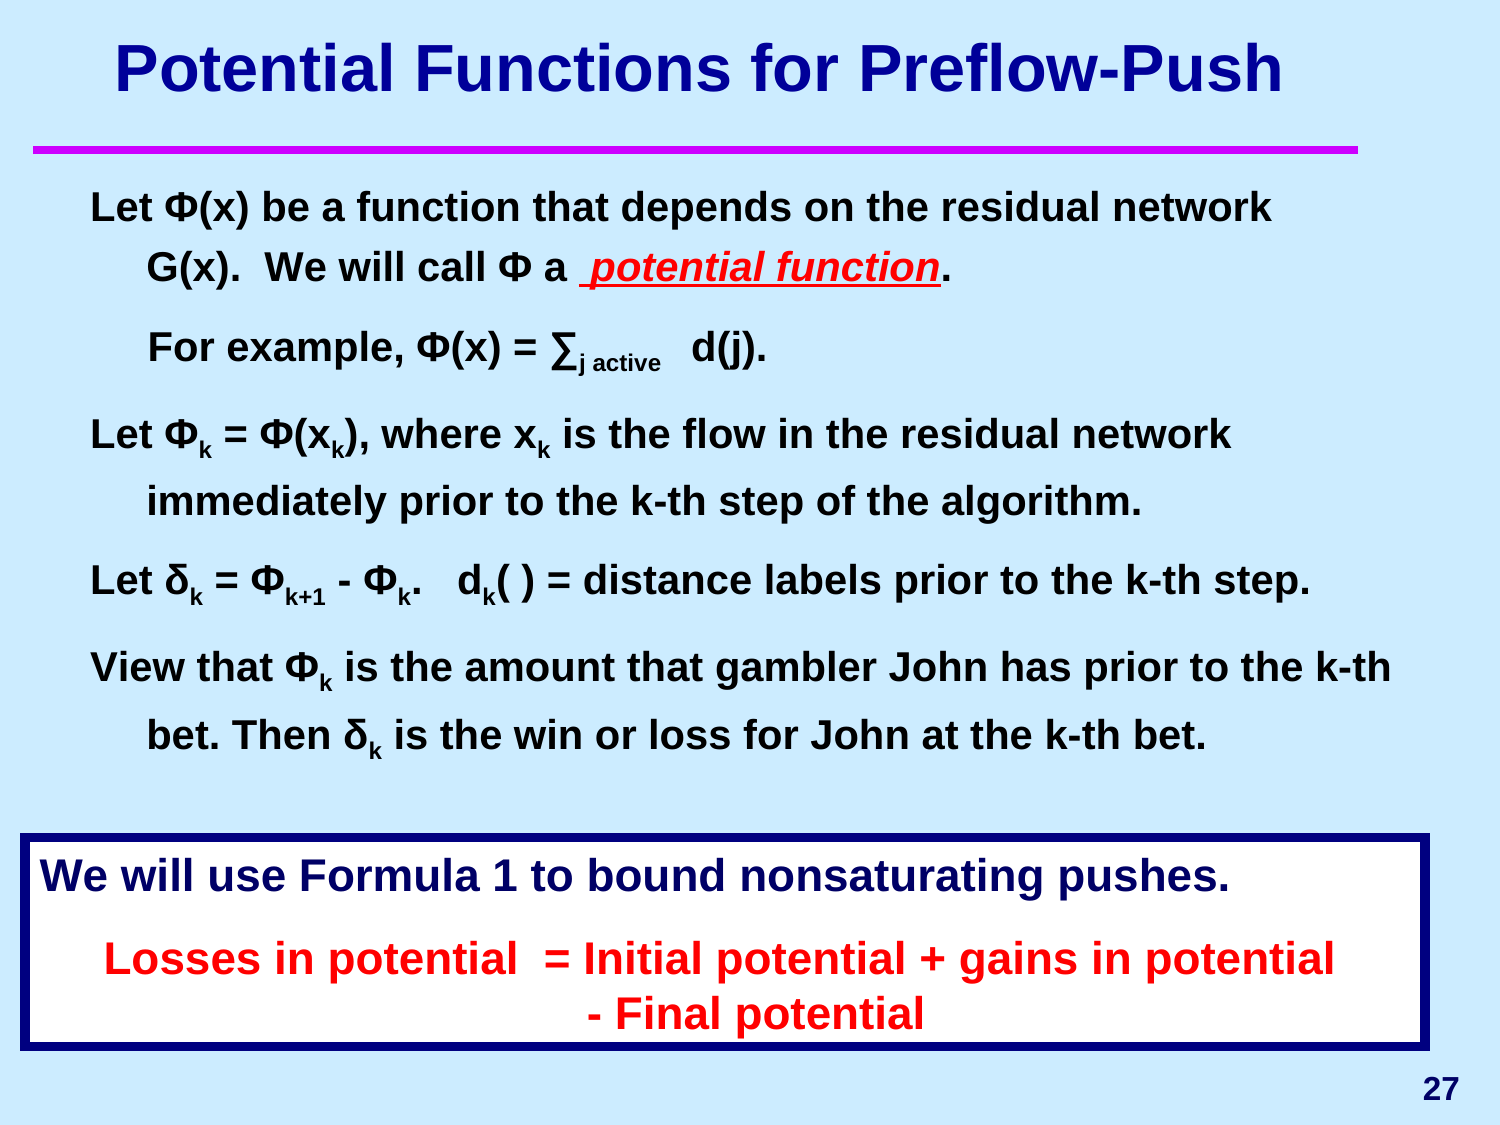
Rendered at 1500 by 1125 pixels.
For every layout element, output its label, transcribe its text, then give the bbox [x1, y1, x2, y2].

text_box <number> [1187, 1050, 1476, 1125]
text_box We will use Formula 1 to bound nonsaturating pushes. Losses in potential = Initial potential + gains in potential - Final potential [24, 837, 1426, 1047]
list Let Φ(x) be a function that depends on the residual network G(x). We will call Φ a potential function. For example, Φ(x) = ∑j active d(j). Let Φk = Φ(xk), where xk is the flow in the residual network immediately prior to the k-th step of the algorithm. Let δk = Φk+1 - Φk. dk( ) = distance labels prior to the k-th step. View that Φk is the amount that gambler John has prior to the k-th bet. Then δk is the win or loss for John at the k-th bet. [75, 162, 1413, 788]
title Potential Functions for Preflow-Push [62, 24, 1338, 113]
